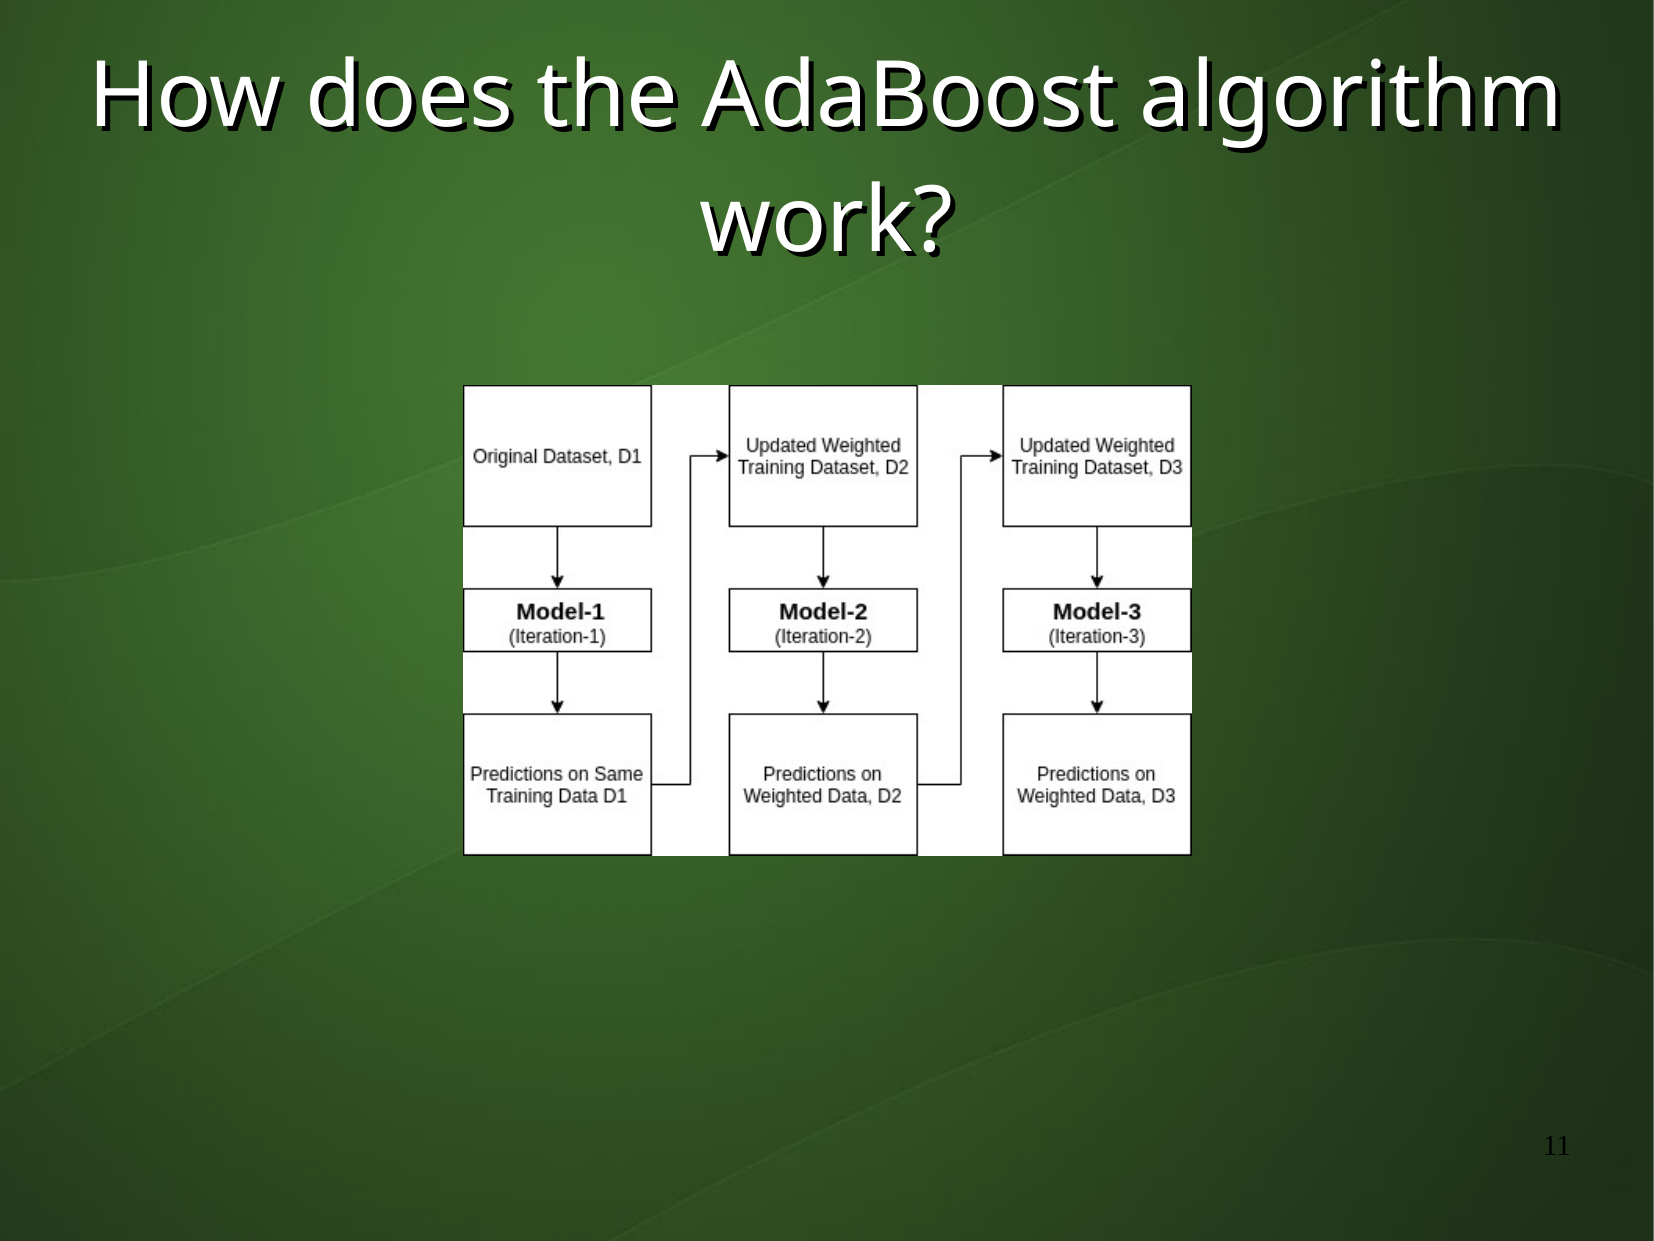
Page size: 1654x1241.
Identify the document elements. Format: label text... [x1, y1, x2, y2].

title How does the AdaBoost algorithm work? [82, 45, 1571, 261]
picture [0, 0, 1654, 1241]
